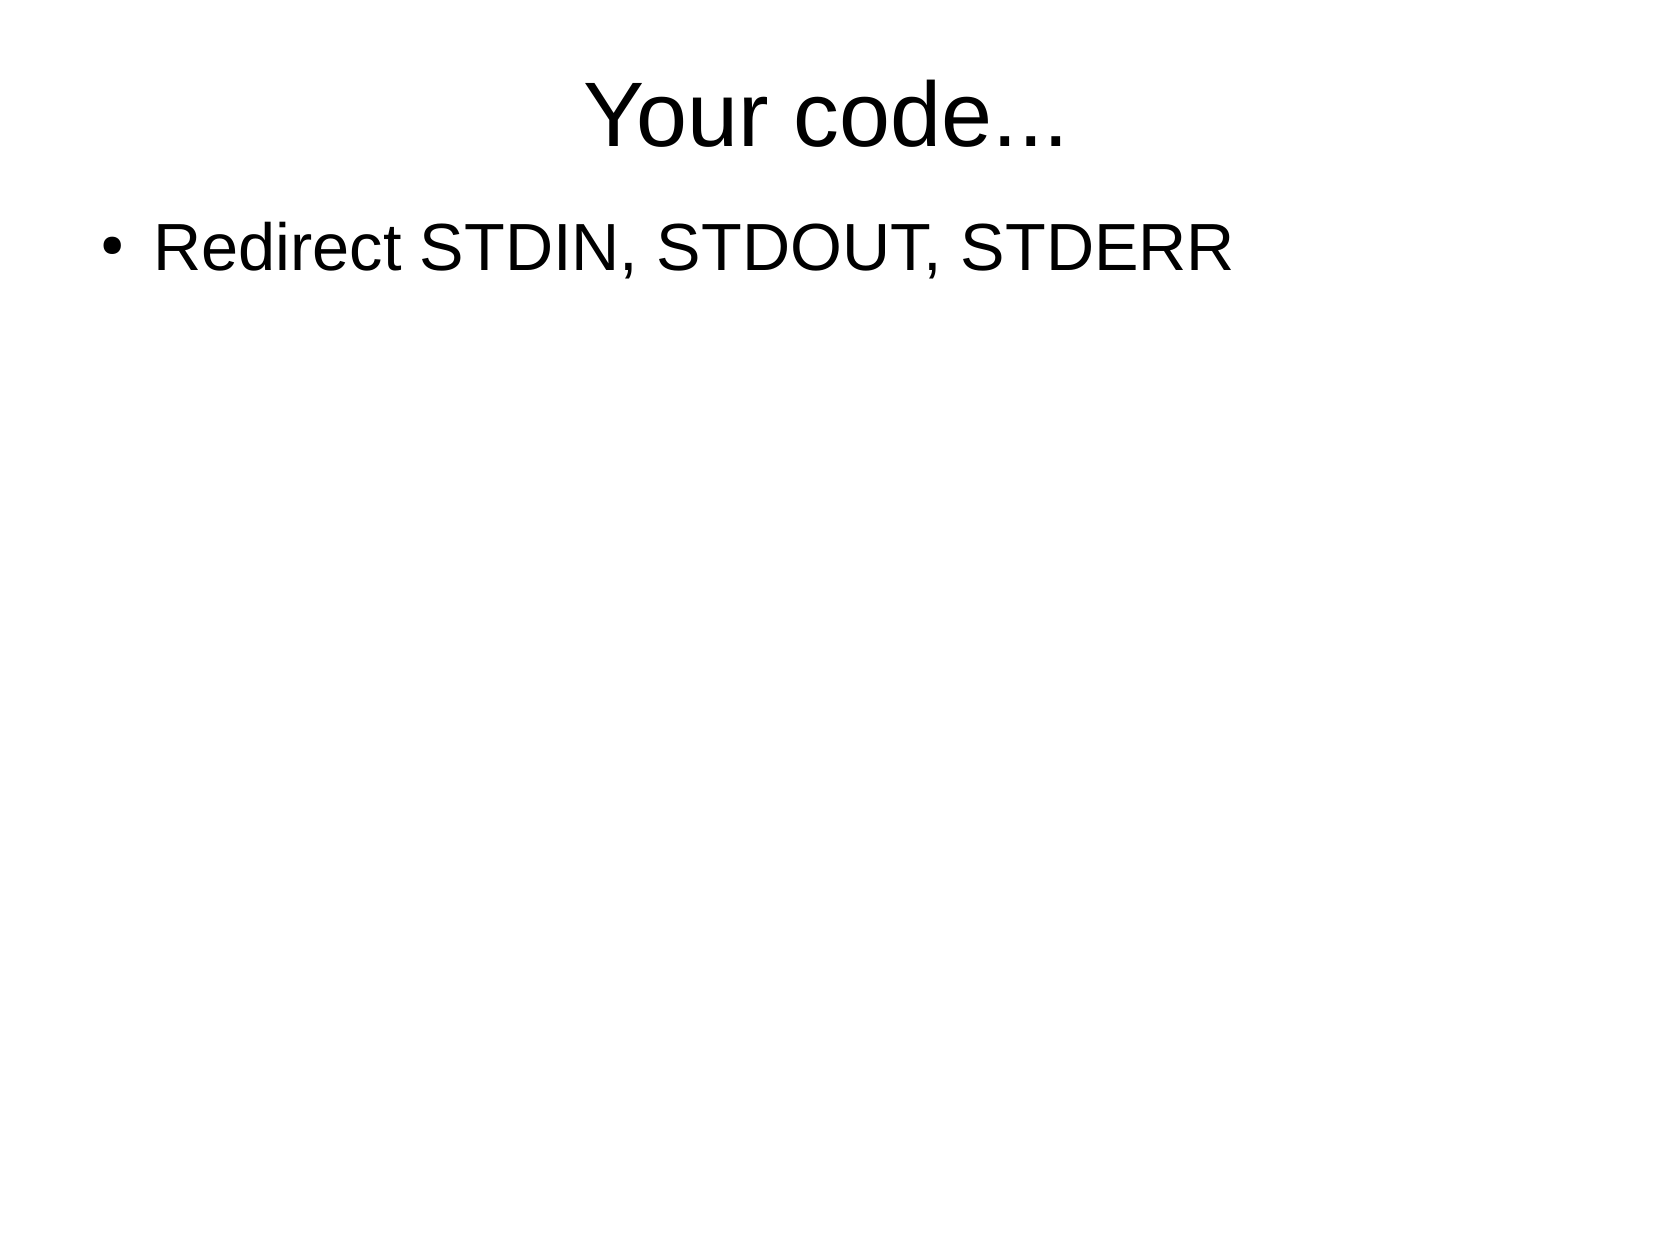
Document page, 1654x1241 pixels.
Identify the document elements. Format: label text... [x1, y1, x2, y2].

list Redirect STDIN, STDOUT, STDERR [82, 210, 1571, 1010]
title Your code... [82, 49, 1571, 181]
